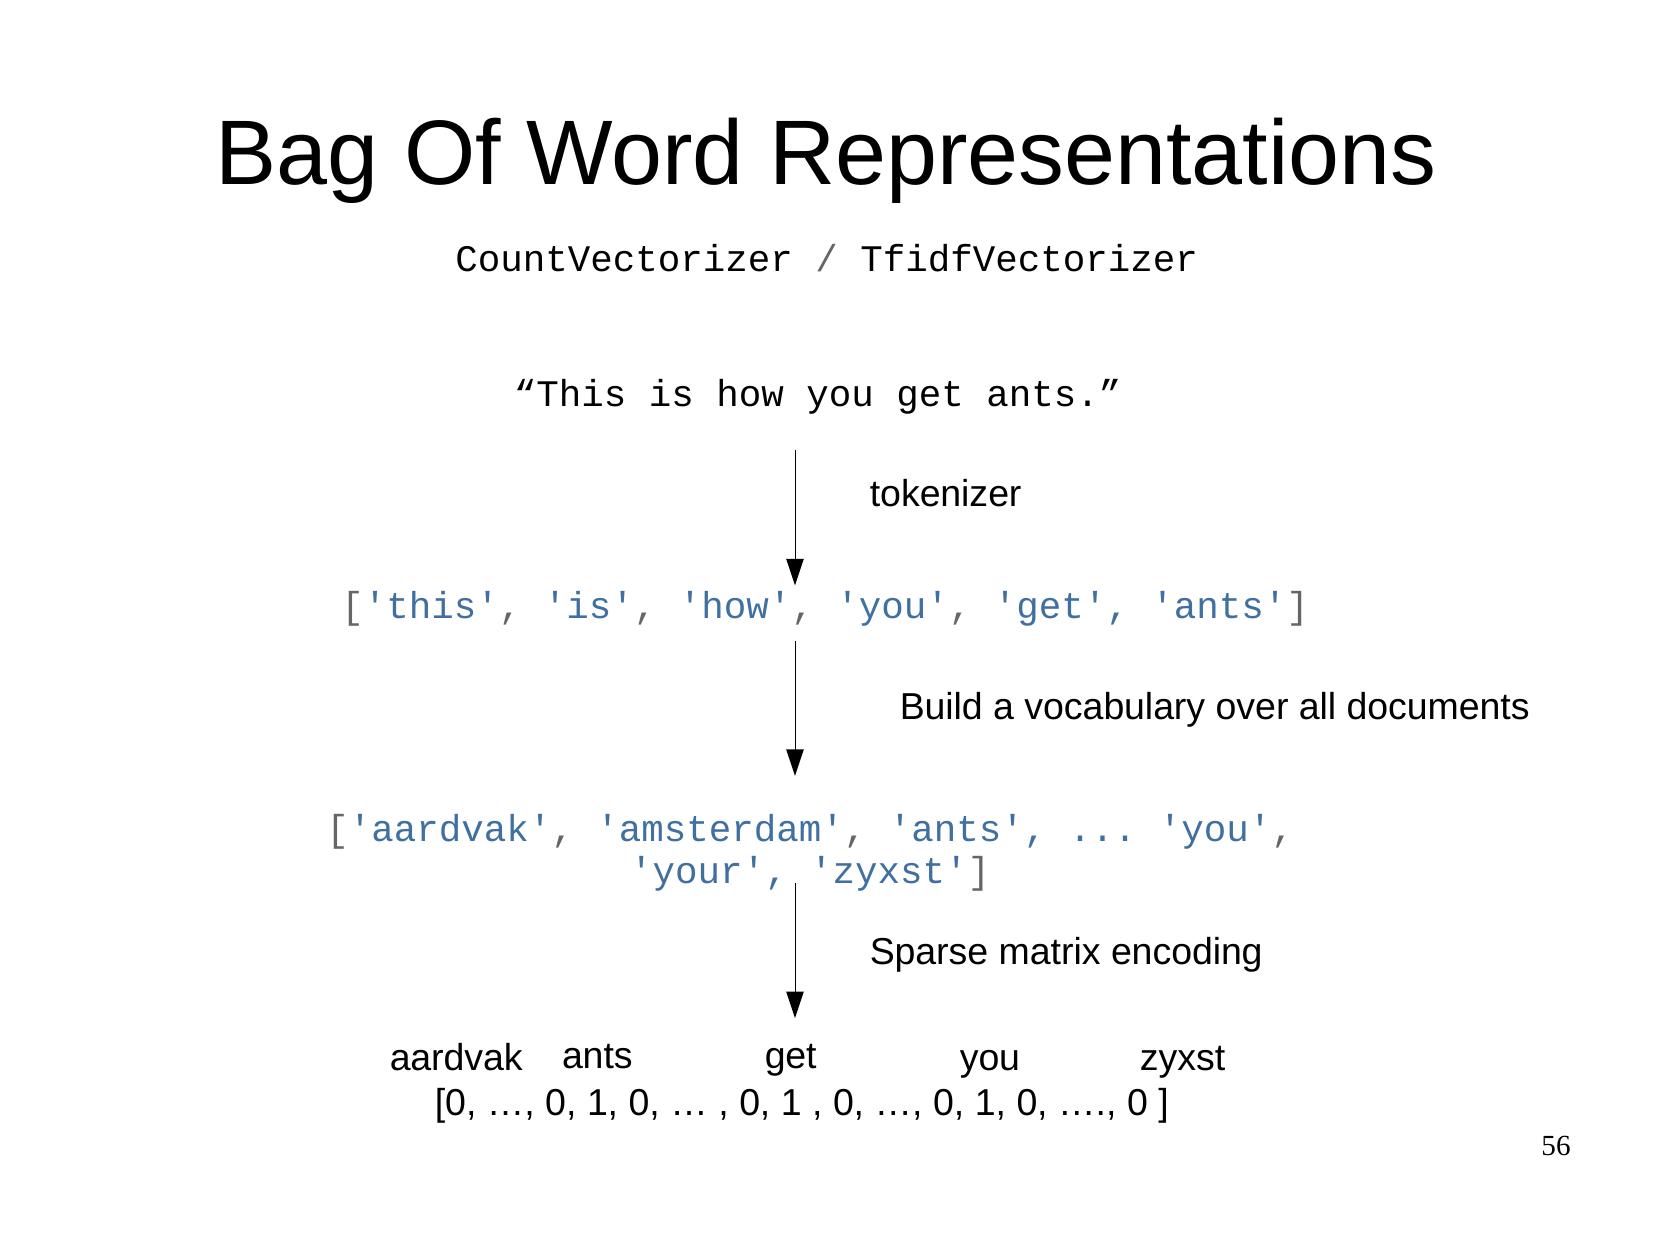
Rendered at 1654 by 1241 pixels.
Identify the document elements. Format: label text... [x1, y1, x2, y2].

text_box get [750, 1027, 871, 1113]
text_box aardvak [375, 1028, 541, 1086]
text_box tokenizer [855, 465, 1111, 523]
text_box “This is how you get ants.” [465, 375, 1171, 419]
text_box ants [547, 1027, 698, 1088]
text_box [0, …, 0, 1, 0, … , 0, 1 , 0, …, 0, 1, 0, …., 0 ] [420, 1073, 1186, 1131]
text_box ['aardvak', 'amsterdam', 'ants', ... 'you', 'your', 'zyxst'] [300, 810, 1321, 896]
text_box CountVectorizer / TfidfVectorizer [455, 240, 1199, 283]
text_box you [945, 1028, 1125, 1086]
text_box Build a vocabulary over all documents [885, 678, 1591, 777]
text_box ['this', 'is', 'how', 'you', 'get', 'ants'] [315, 587, 1336, 631]
text_box zyxst [1125, 1028, 1261, 1086]
title Bag Of Word Representations [82, 49, 1571, 257]
text_box Sparse matrix encoding [855, 896, 1321, 980]
